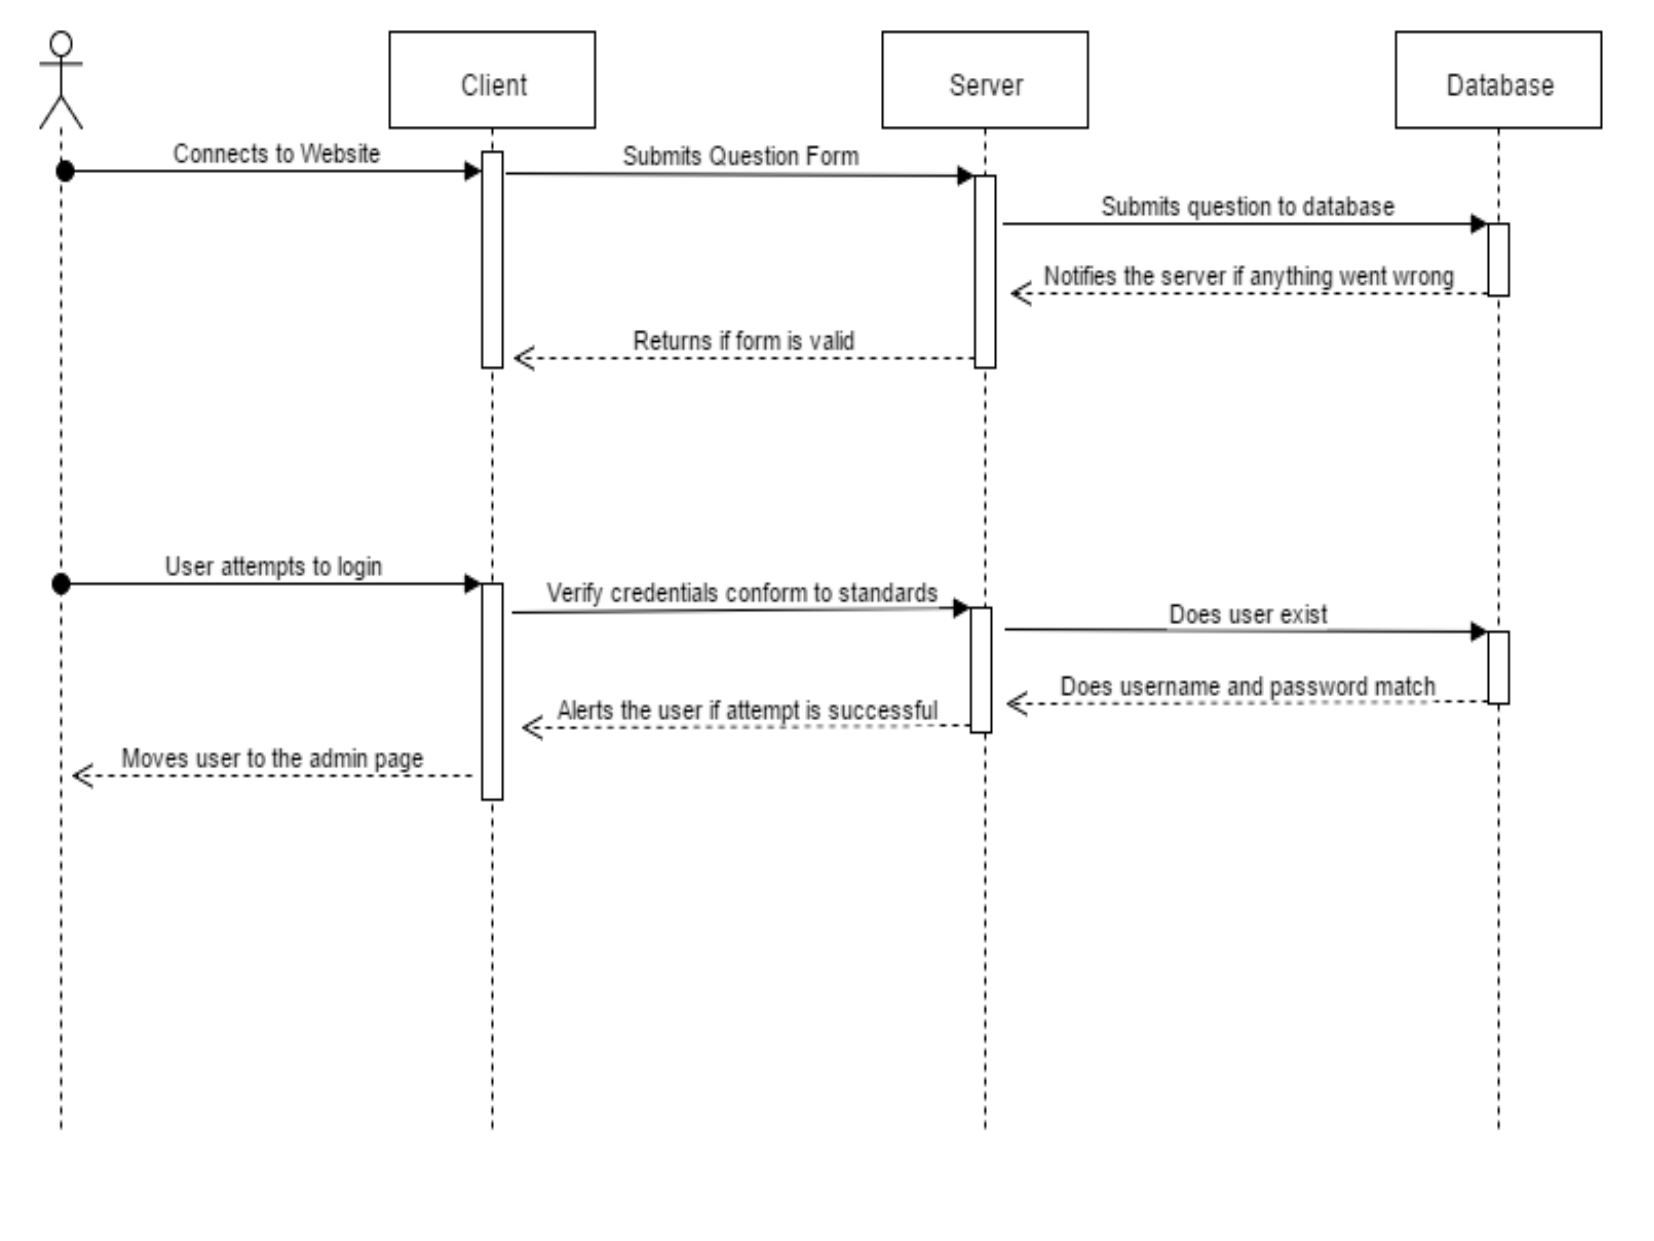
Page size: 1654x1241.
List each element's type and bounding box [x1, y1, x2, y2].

picture [36, 30, 1606, 1141]
